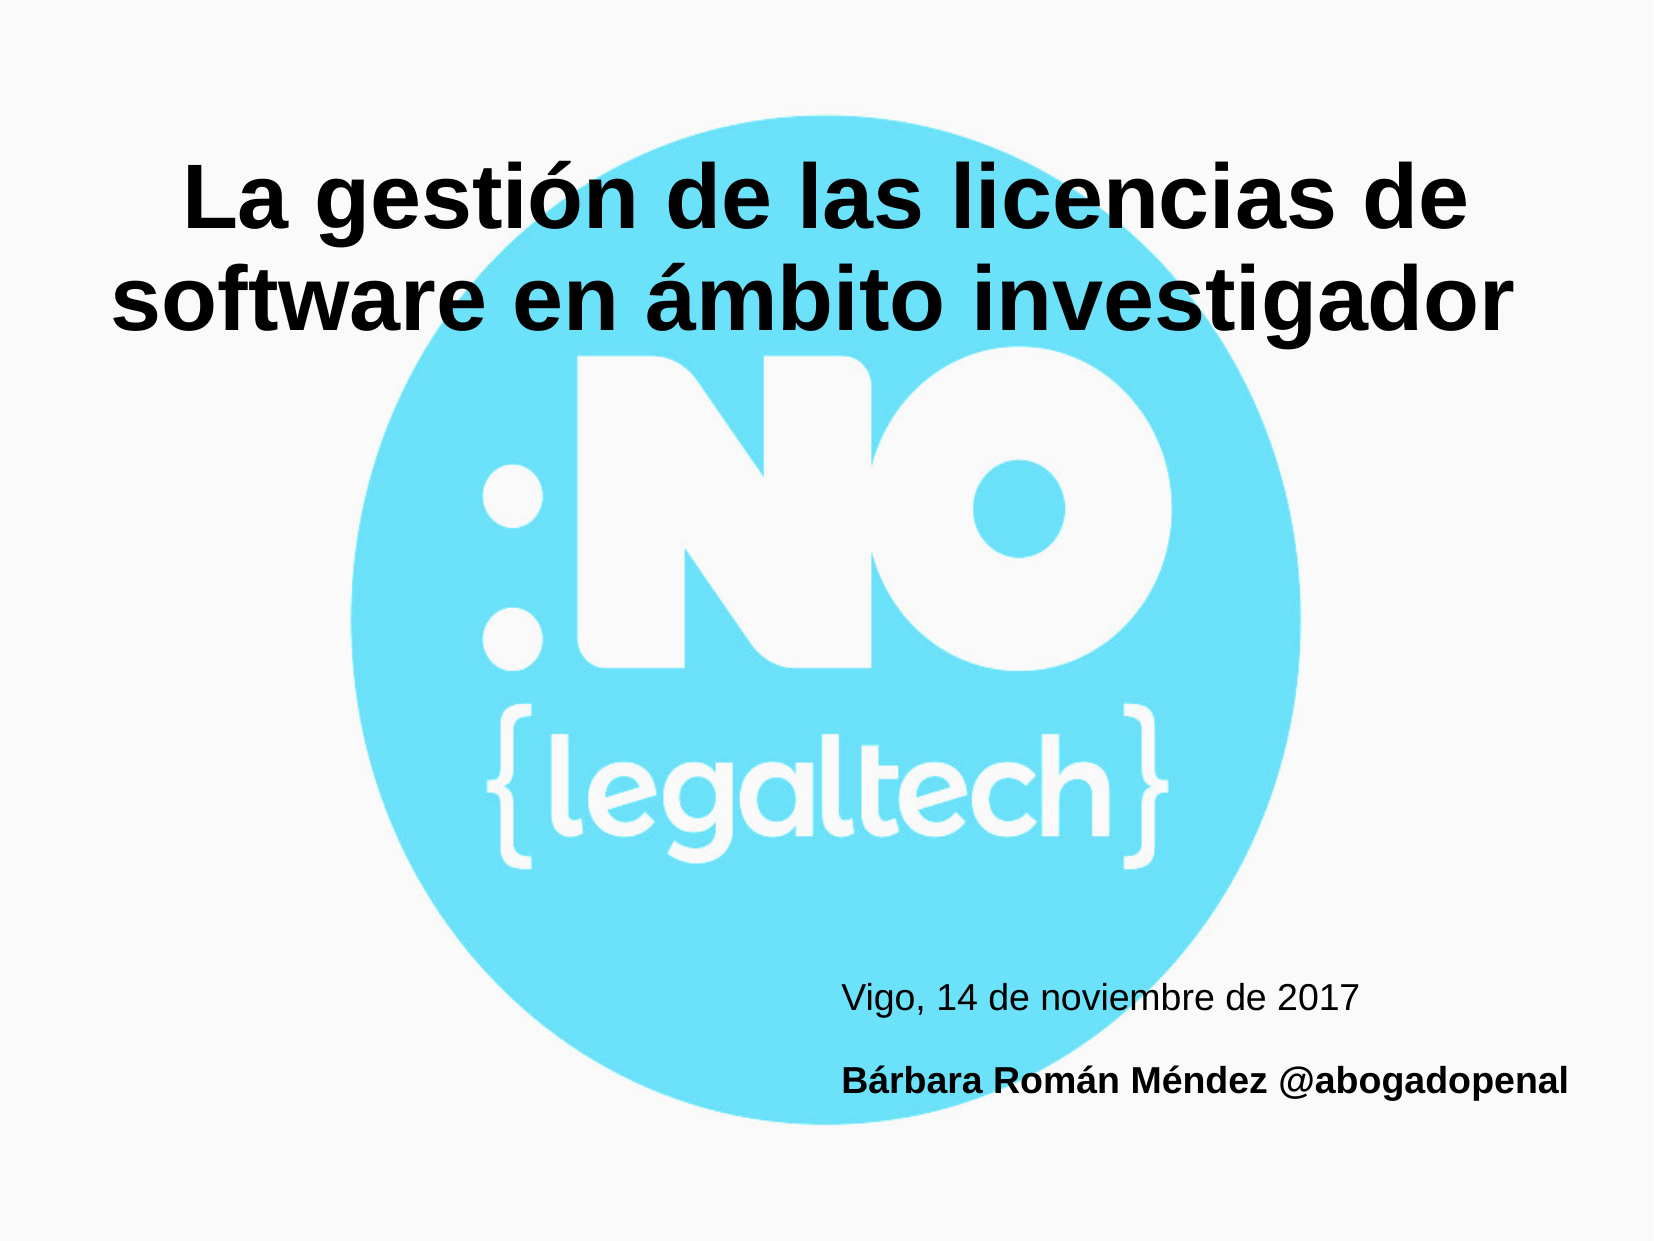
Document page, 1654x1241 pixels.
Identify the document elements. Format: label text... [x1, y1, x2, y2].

text_box Vigo, 14 de noviembre de 2017 Bárbara Román Méndez @abogadopenal [826, 968, 1585, 1110]
title La gestión de las licencias de software en ámbito investigador [82, 93, 1571, 402]
picture [0, 0, 1654, 1241]
